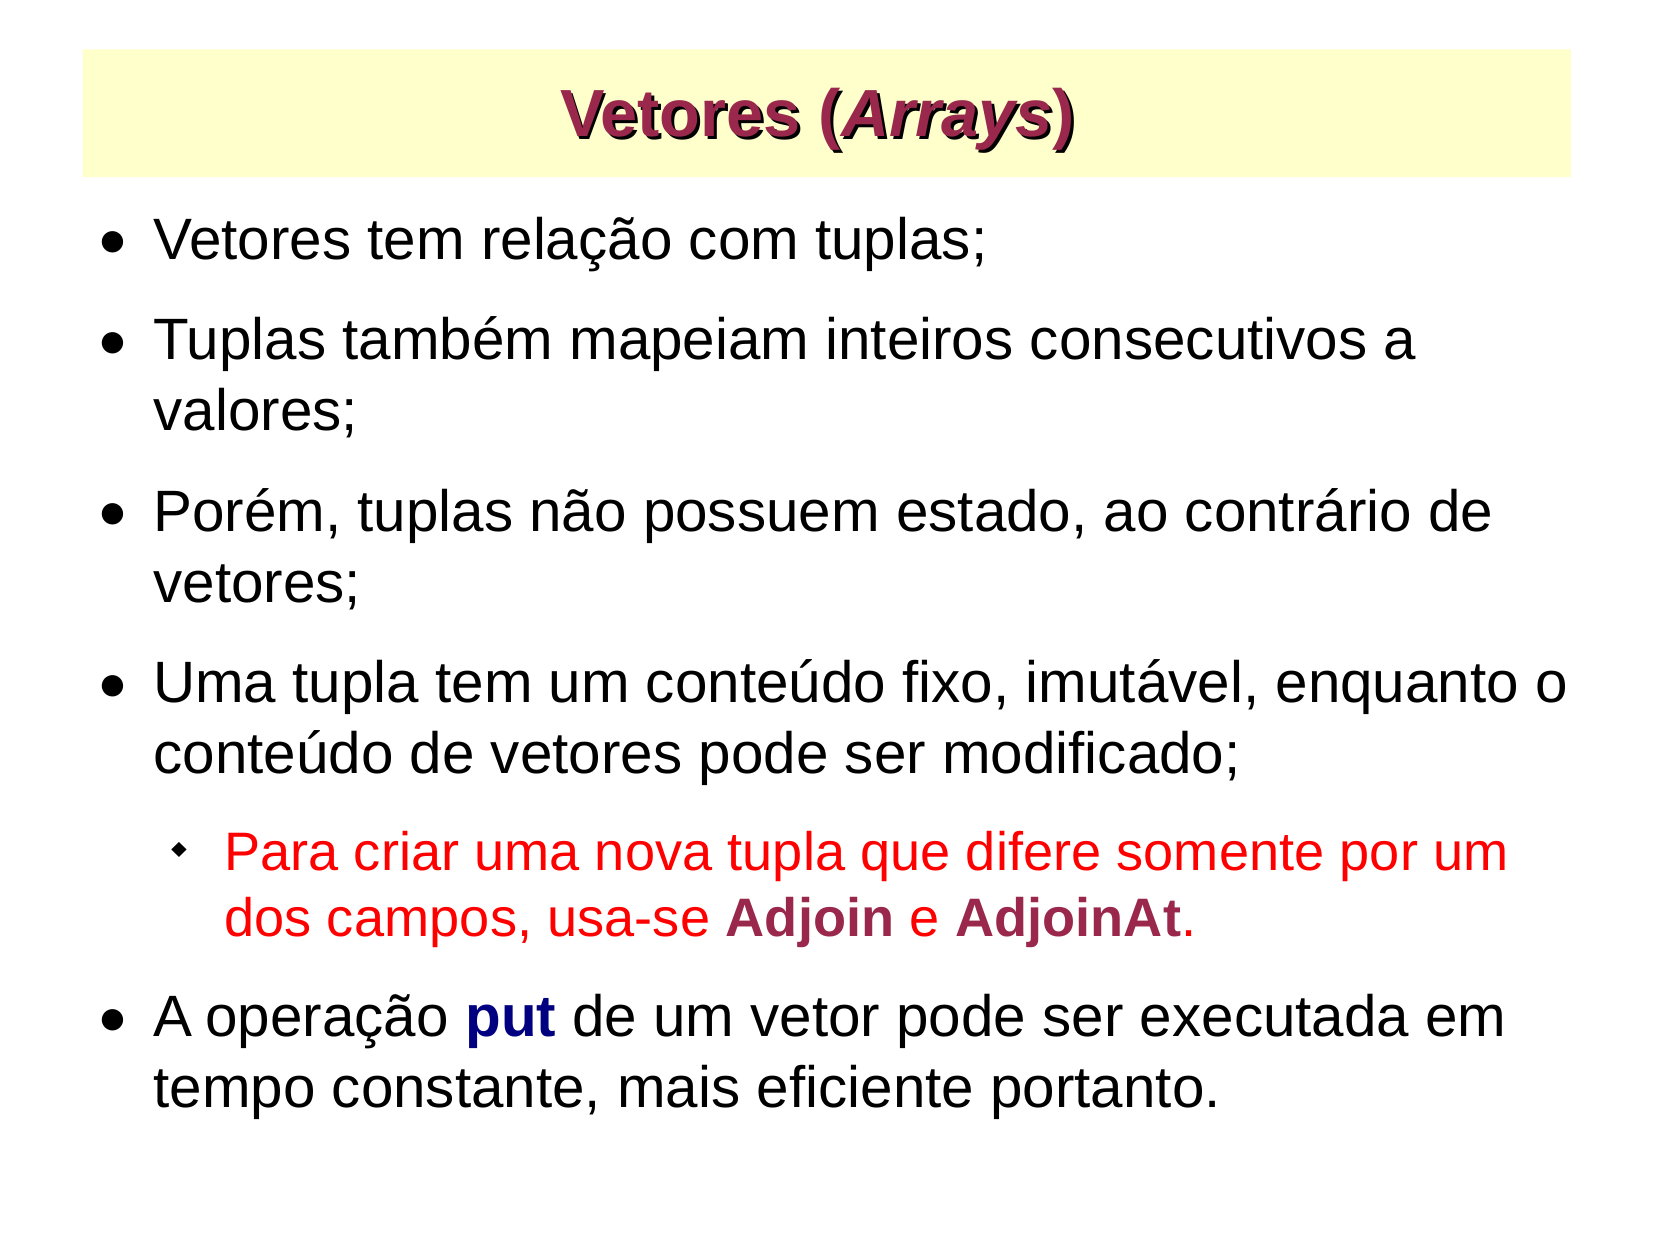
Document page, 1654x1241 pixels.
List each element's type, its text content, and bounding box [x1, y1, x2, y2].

list Vetores tem relação com tuplas; Tuplas também mapeiam inteiros consecutivos a valores; Porém, tuplas não possuem estado, ao contrário de vetores; Uma tupla tem um conteúdo fixo, imutável, enquanto o conteúdo de vetores pode ser modificado; Para criar uma nova tupla que difere somente por um dos campos, usa-se Adjoin e AdjoinAt. A operação put de um vetor pode ser executada em tempo constante, mais eficiente portanto. [82, 206, 1571, 1137]
title Vetores (Arrays) [82, 49, 1571, 178]
